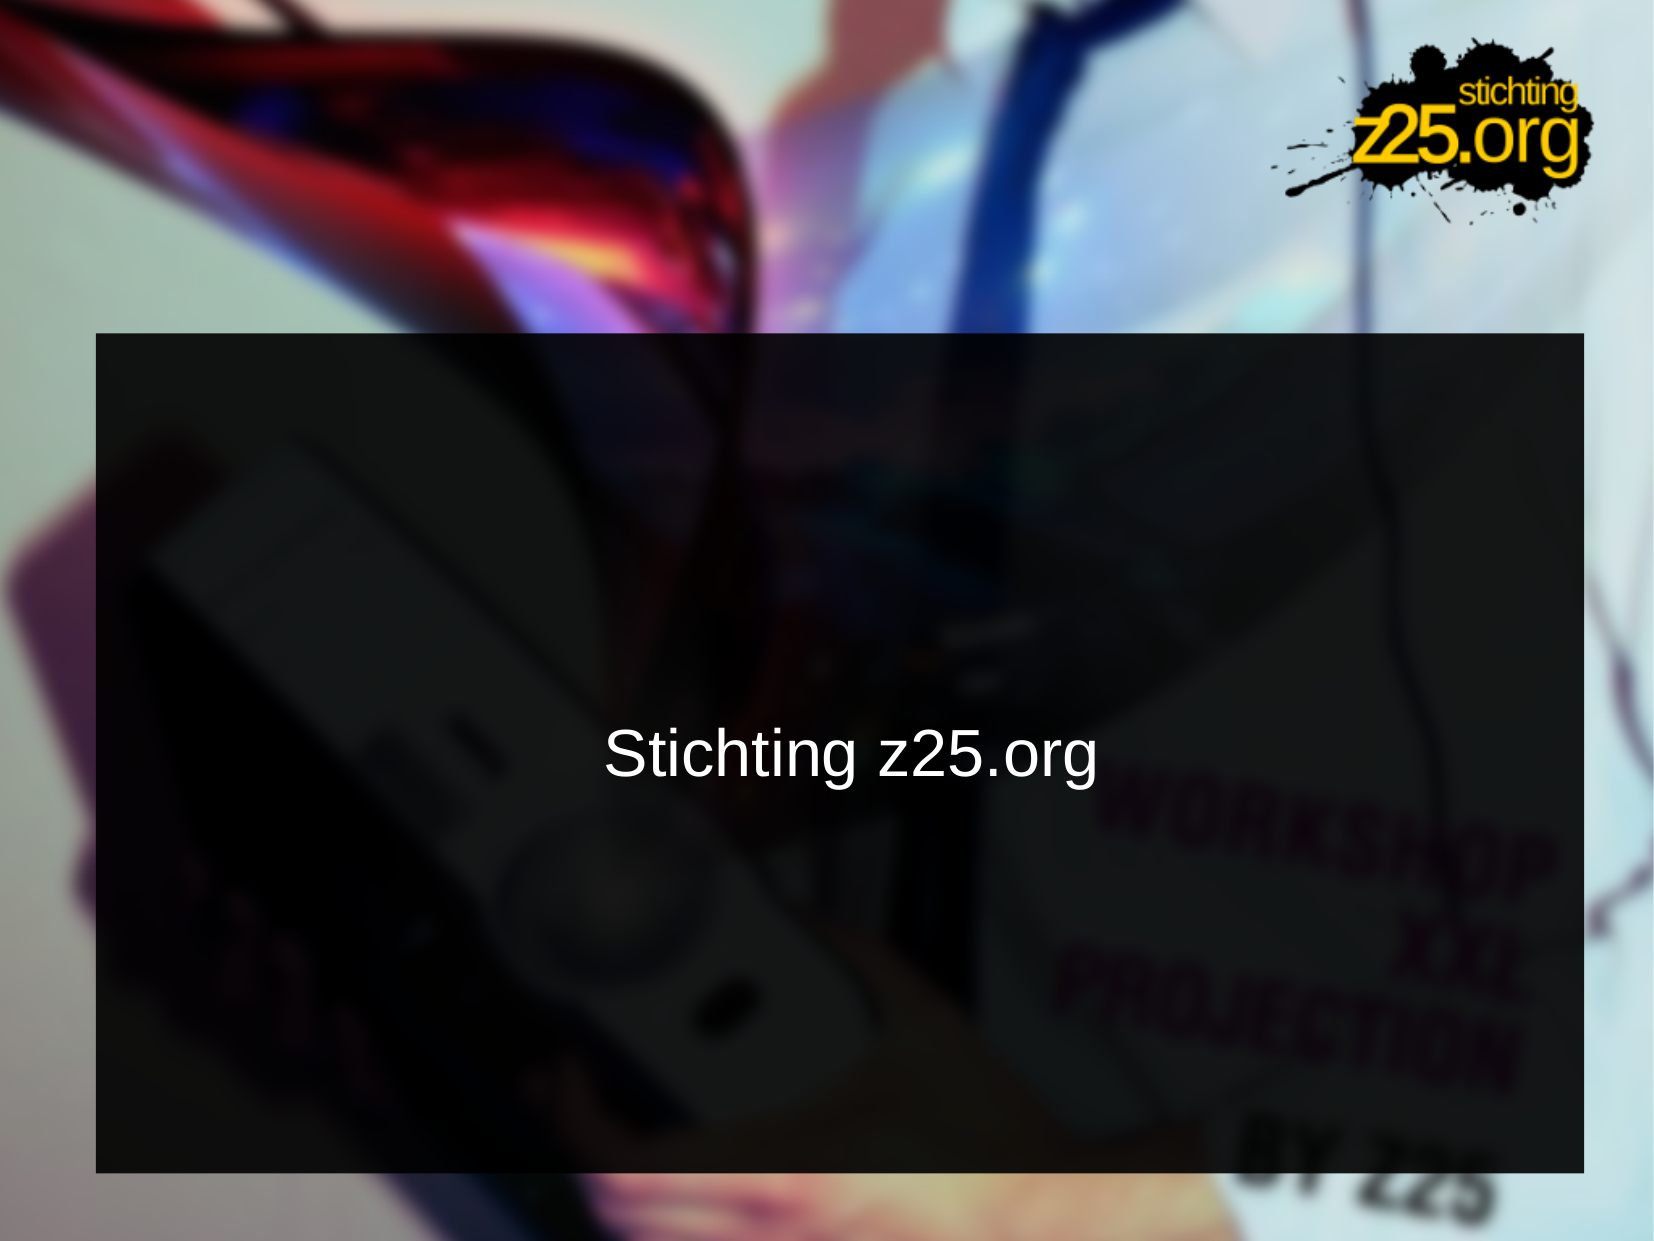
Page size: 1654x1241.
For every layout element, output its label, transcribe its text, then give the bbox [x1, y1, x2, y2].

picture [0, 0, 1654, 1241]
subtitle Stichting z25.org [95, 333, 1585, 1174]
